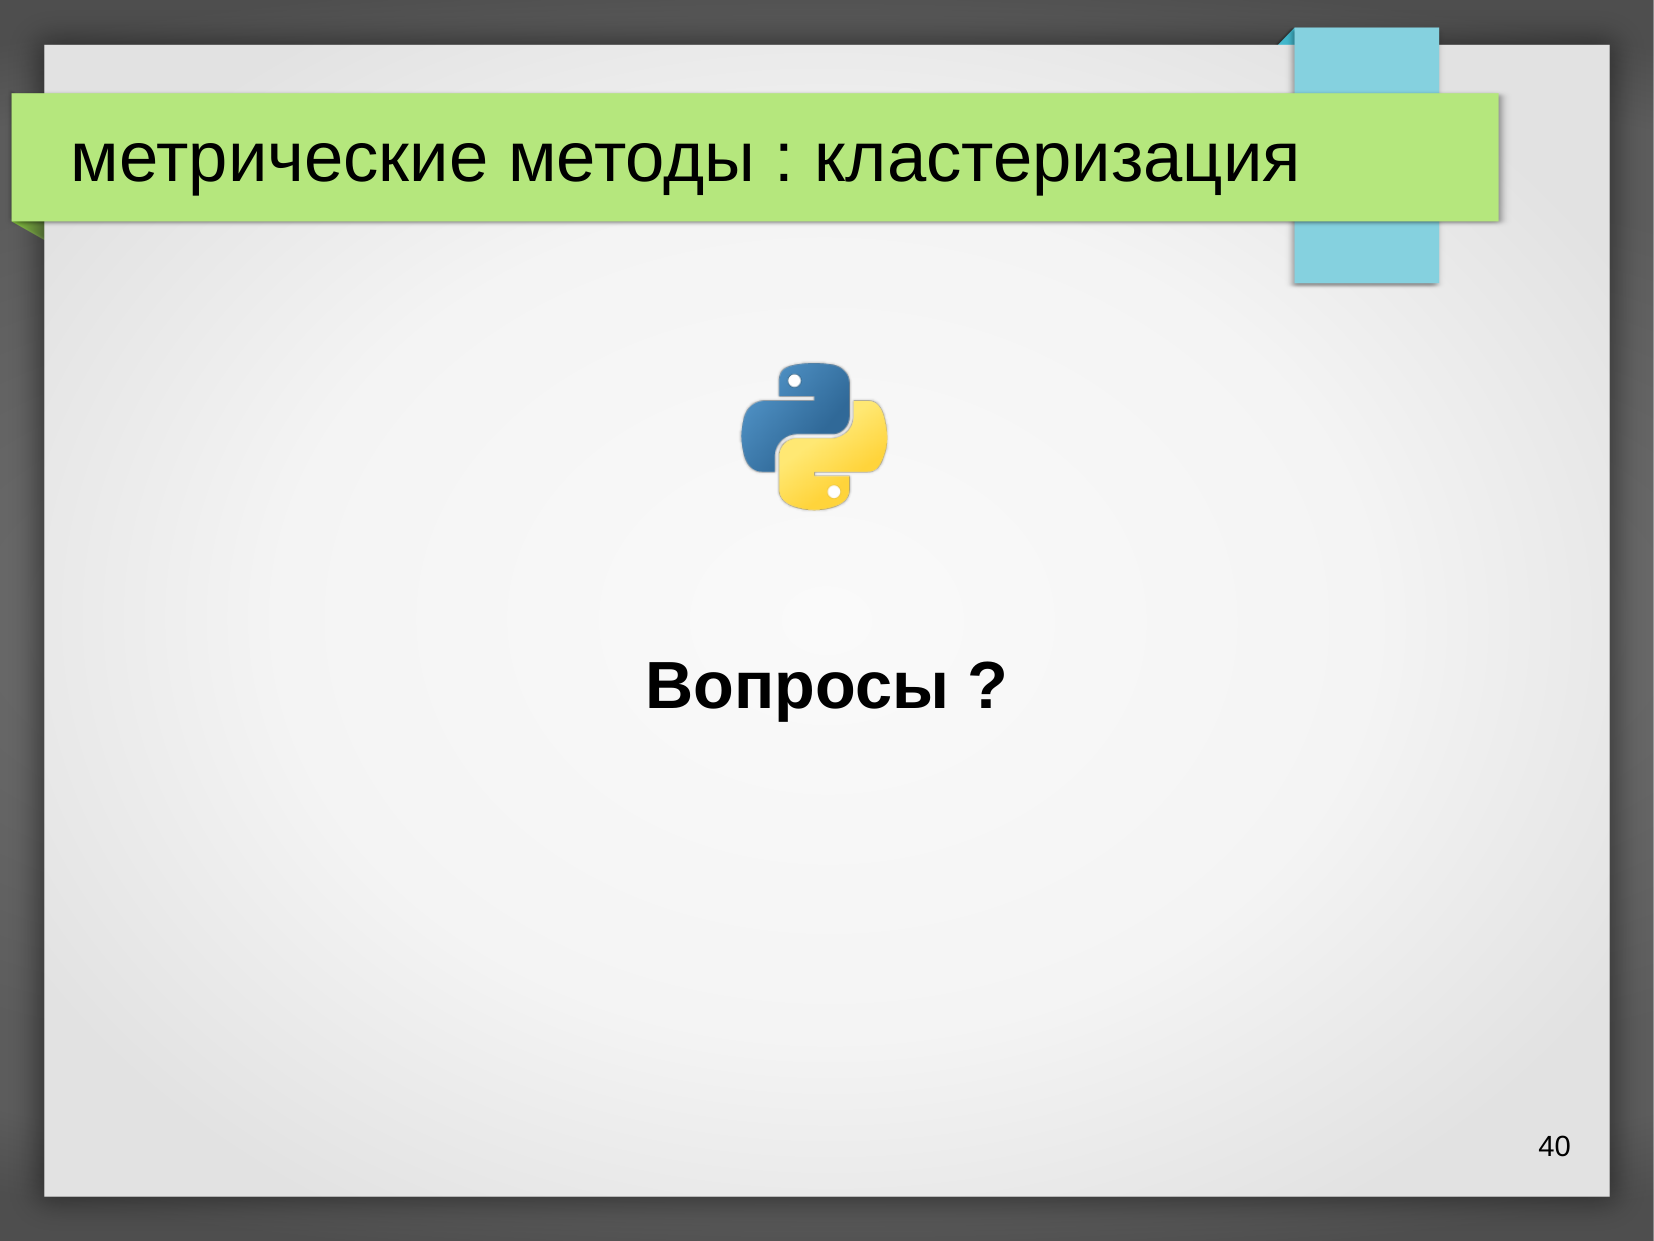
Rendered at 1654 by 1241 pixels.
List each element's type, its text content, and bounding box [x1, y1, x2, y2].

title метрические методы : кластеризация [70, 117, 1382, 197]
picture [0, 0, 1654, 1241]
subtitle Вопросы ? [82, 236, 1571, 1134]
